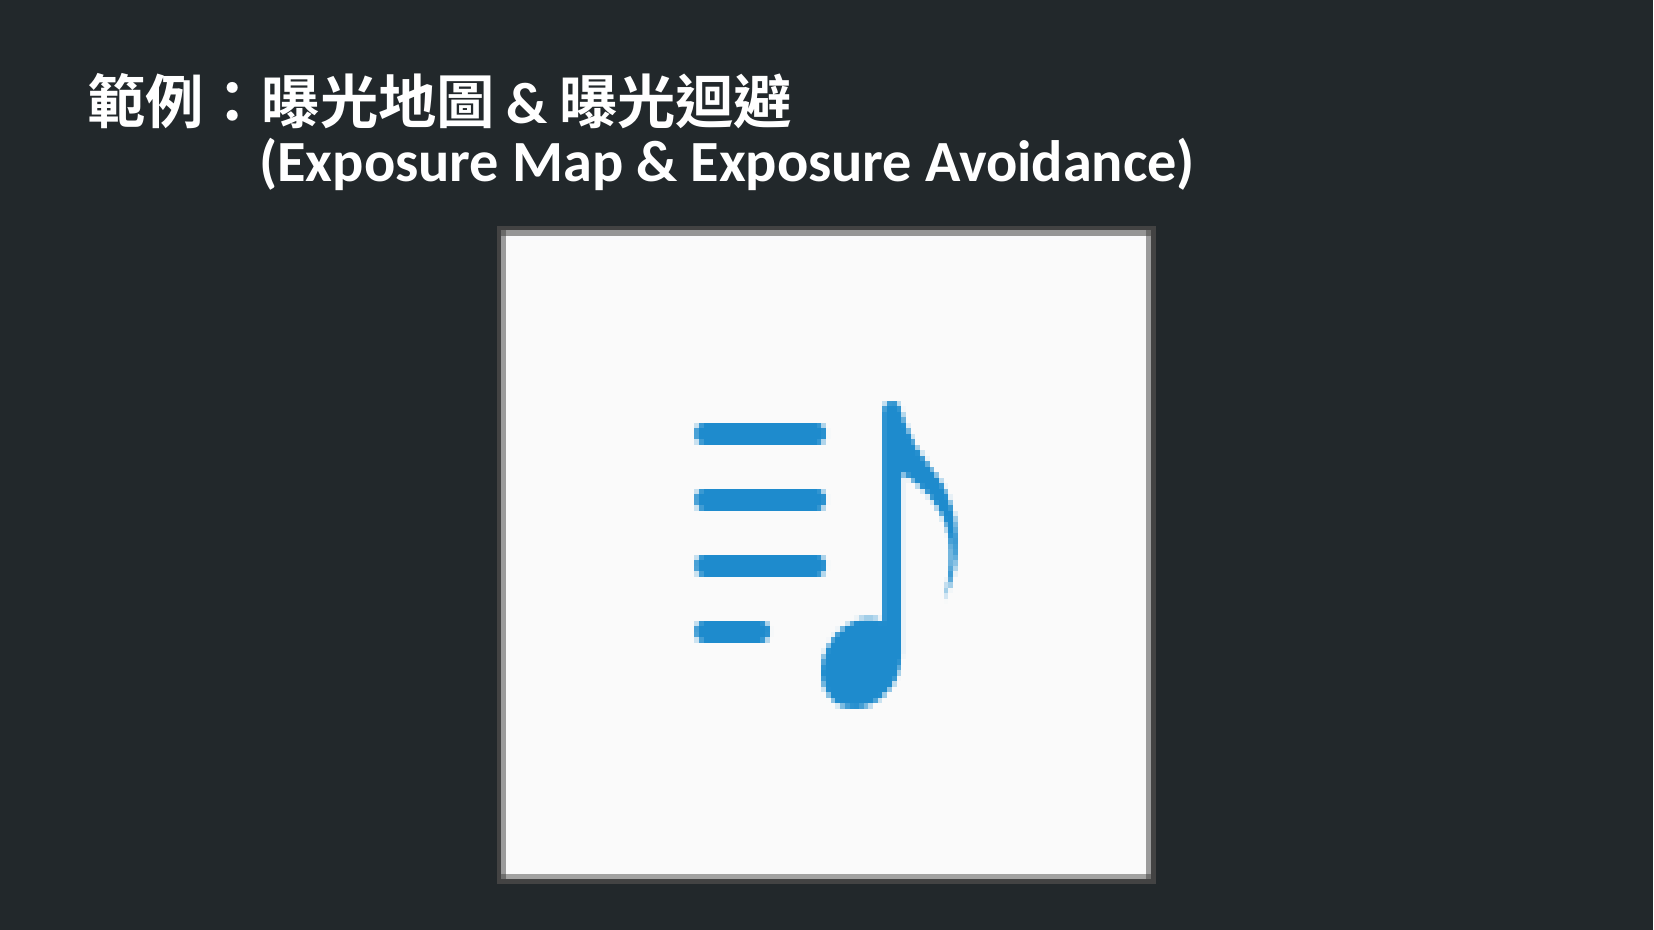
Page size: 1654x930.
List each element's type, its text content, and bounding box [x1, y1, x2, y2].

text_box 範例：曝光地圖&曝光迴避 (Exposure Map & Exposure Avoidance) [72, 72, 1216, 204]
text_box [496, 225, 1157, 886]
